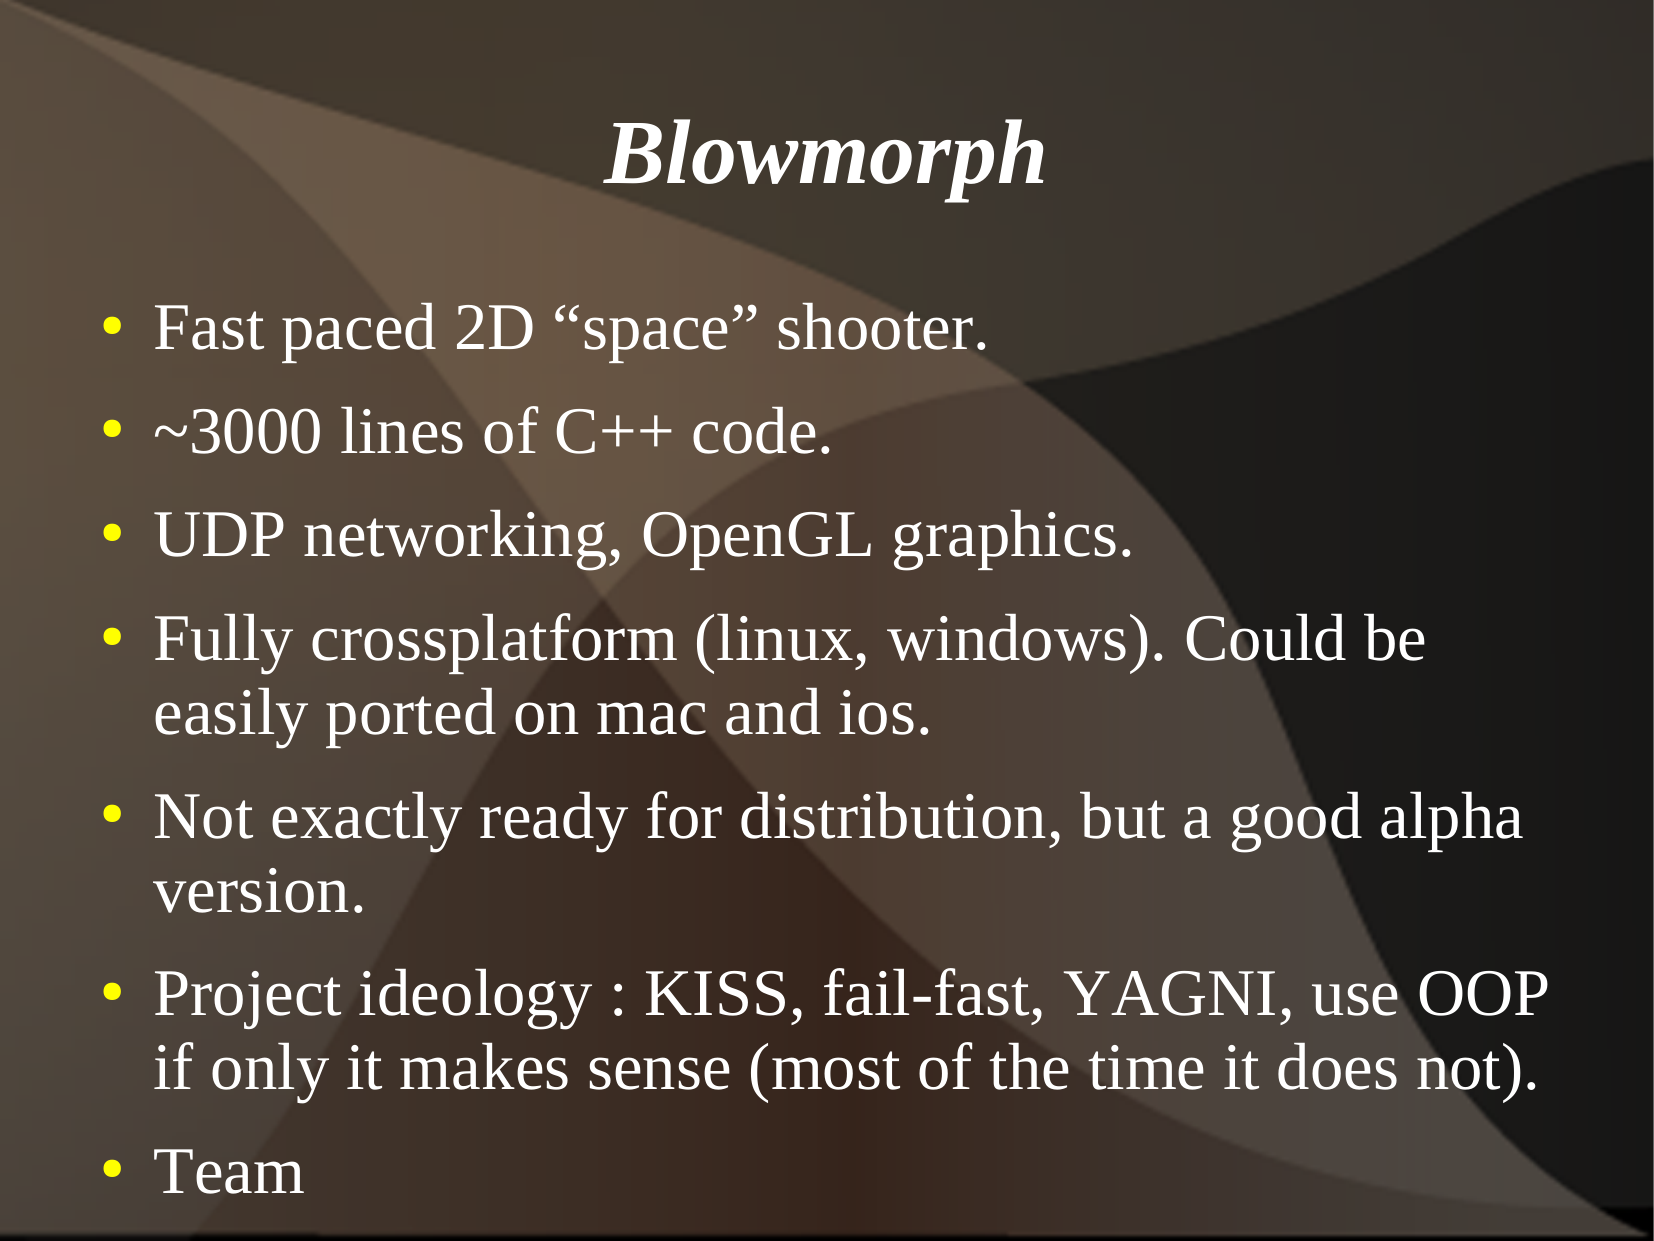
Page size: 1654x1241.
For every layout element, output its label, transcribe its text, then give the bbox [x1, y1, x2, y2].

picture [0, 0, 1654, 1241]
title Blowmorph [82, 49, 1571, 257]
list Fast paced 2D “space” shooter. ~3000 lines of C++ code. UDP networking, OpenGL graphics. Fully crossplatform (linux, windows). Could be easily ported on mac and ios. Not exactly ready for distribution, but a good alpha version. Project ideology : KISS, fail-fast, YAGNI, use OOP if only it makes sense (most of the time it does not). Team [82, 290, 1571, 1208]
